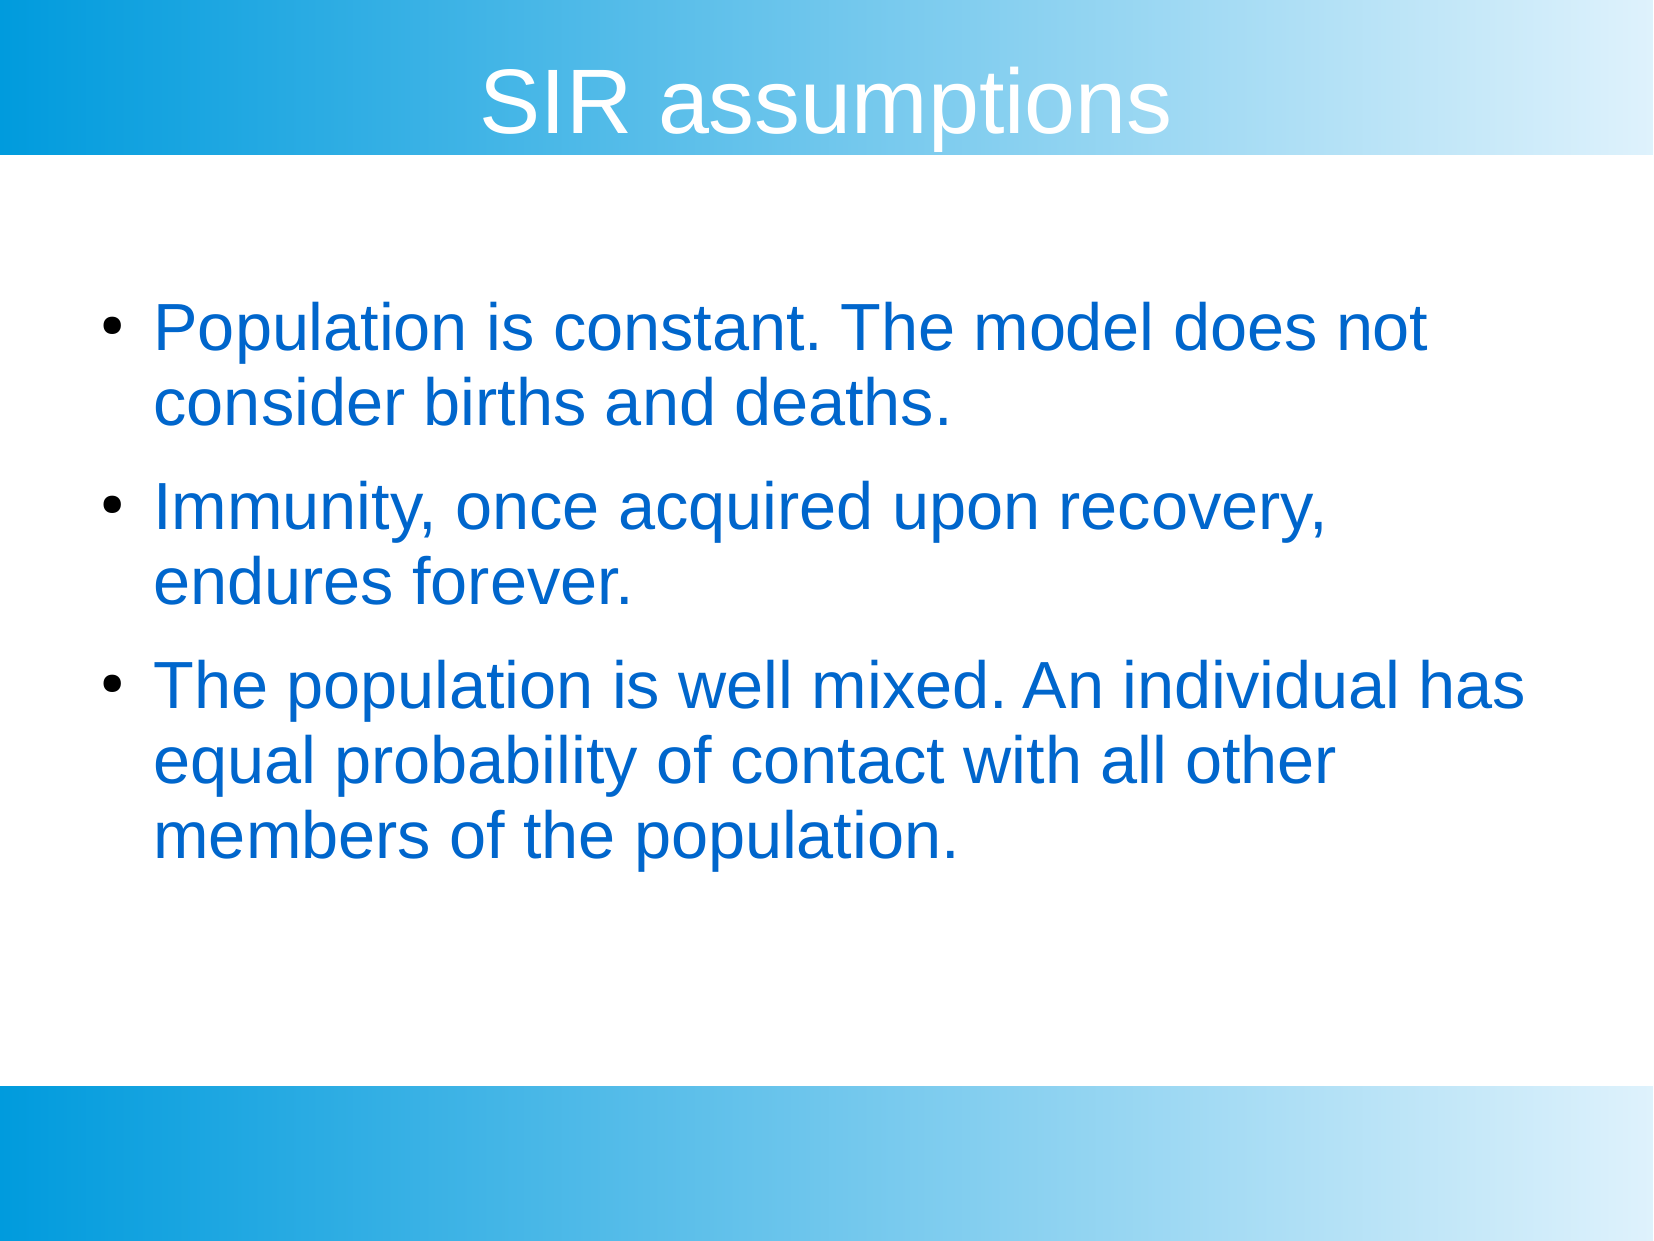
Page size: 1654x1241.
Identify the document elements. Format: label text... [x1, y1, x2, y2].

list Population is constant. The model does not consider births and deaths. Immunity, once acquired upon recovery, endures forever. The population is well mixed. An individual has equal probability of contact with all other members of the population. [82, 290, 1571, 1010]
title SIR assumptions [82, 49, 1571, 155]
